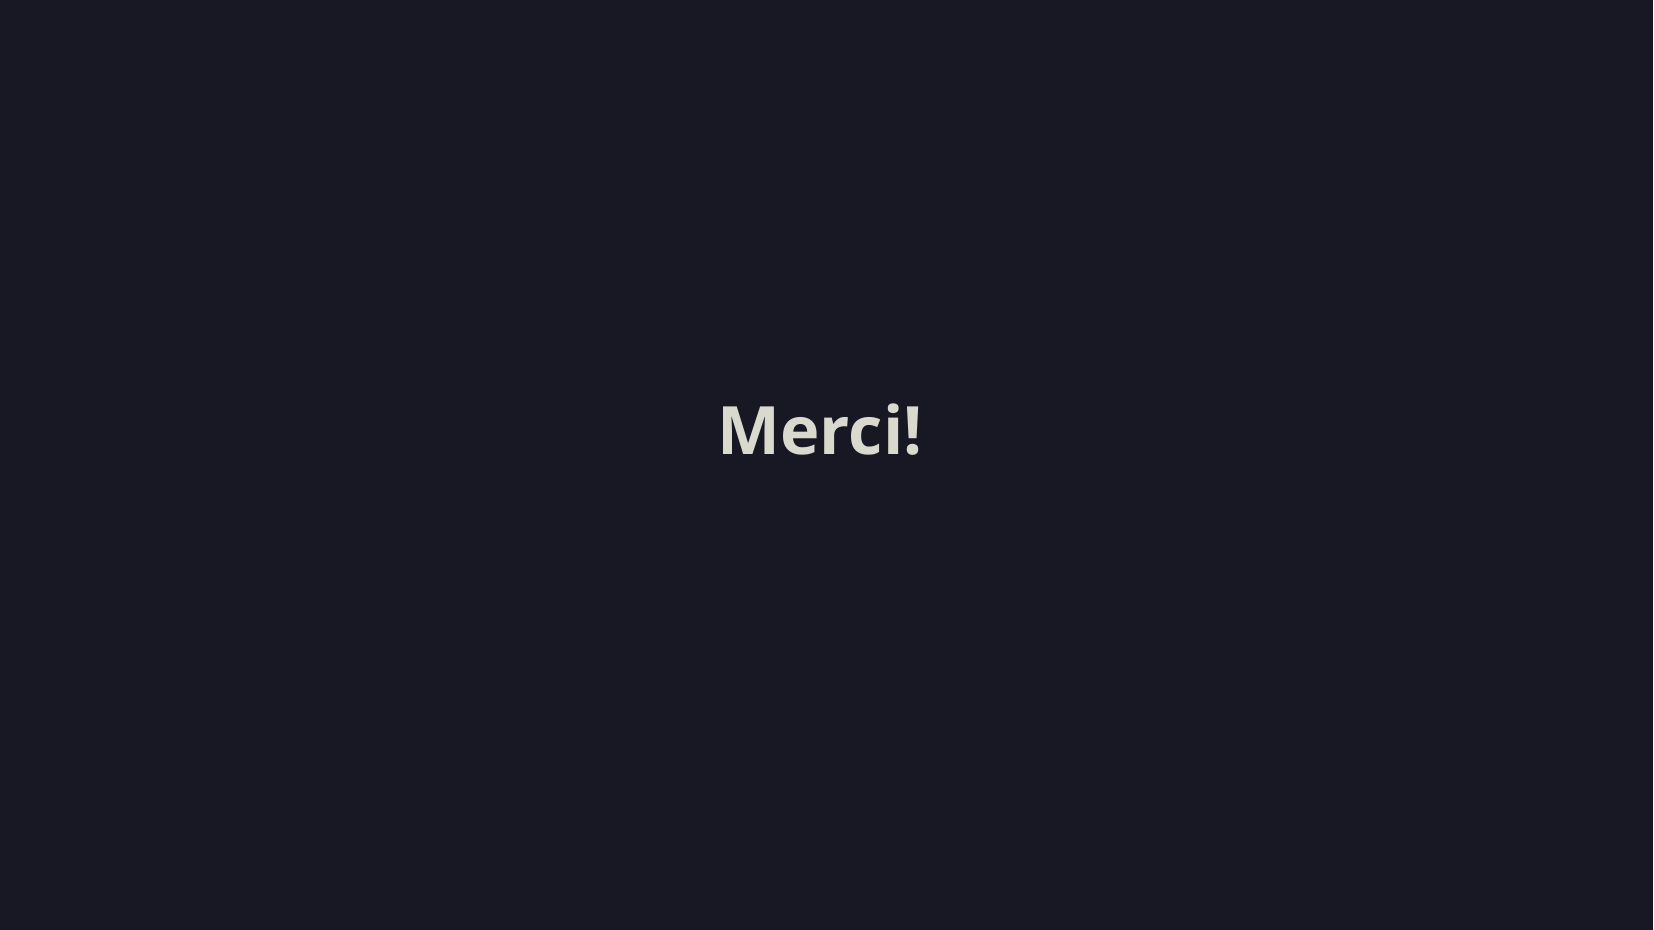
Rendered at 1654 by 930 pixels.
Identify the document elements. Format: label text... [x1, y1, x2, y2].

text_box Merci! [702, 376, 951, 481]
